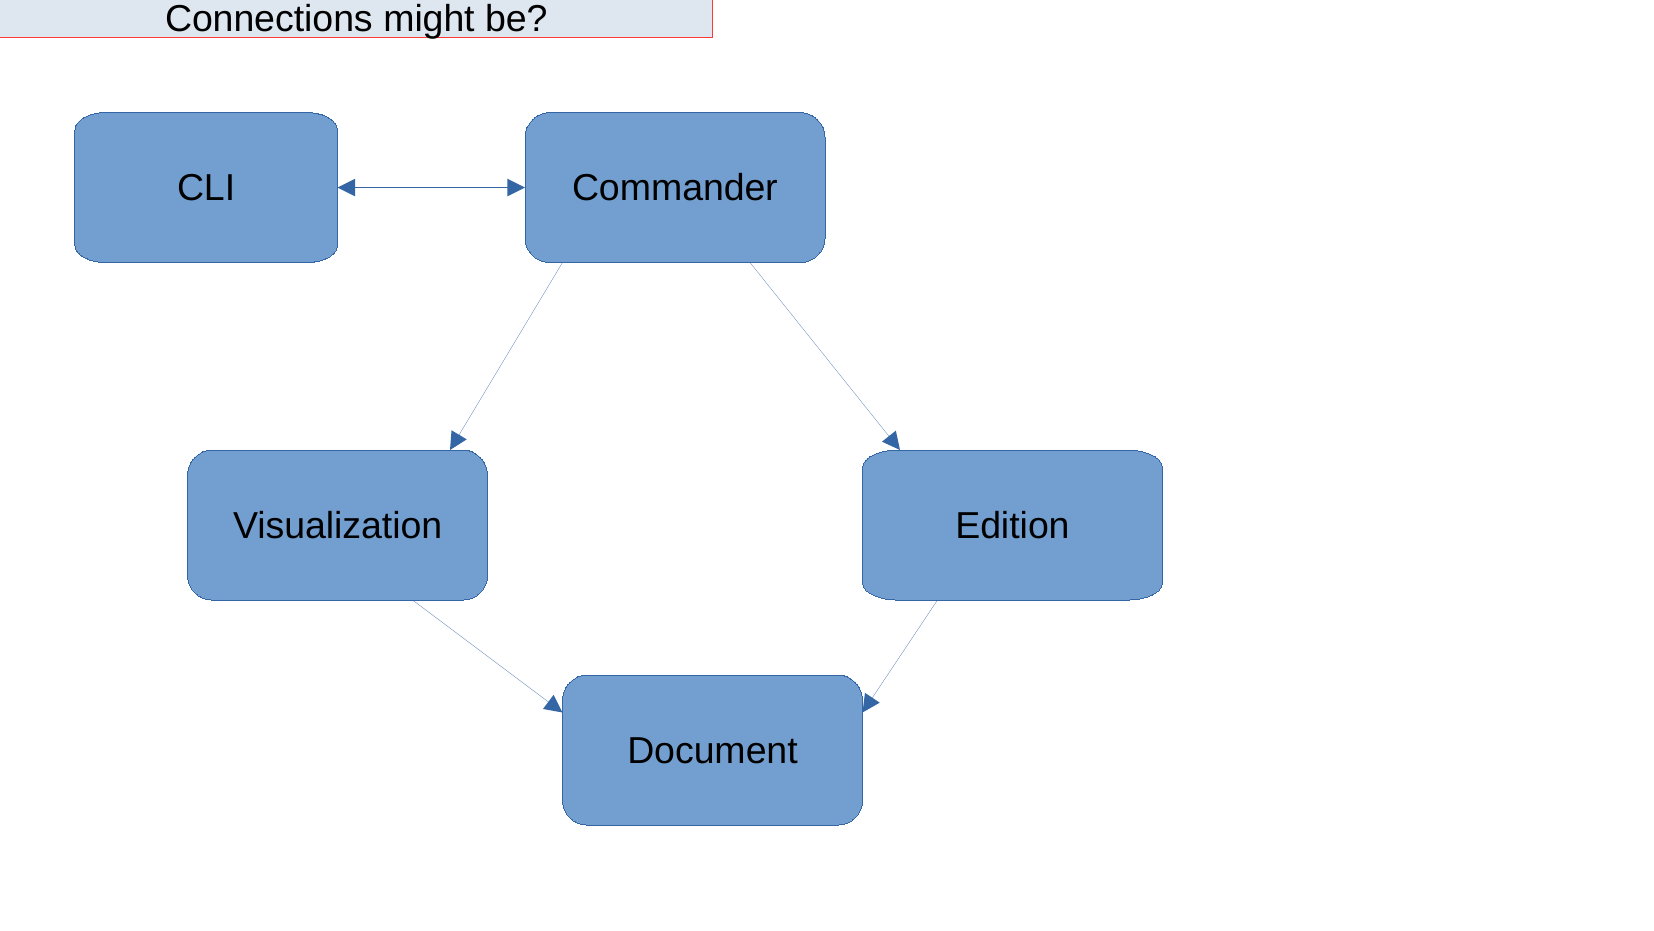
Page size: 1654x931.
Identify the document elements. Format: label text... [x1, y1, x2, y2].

text_box Visualization [187, 450, 488, 601]
text_box Connections might be? [0, 0, 713, 38]
text_box Document [562, 675, 863, 826]
text_box Commander [525, 112, 826, 263]
text_box Edition [862, 450, 1163, 601]
text_box CLI [74, 112, 338, 263]
